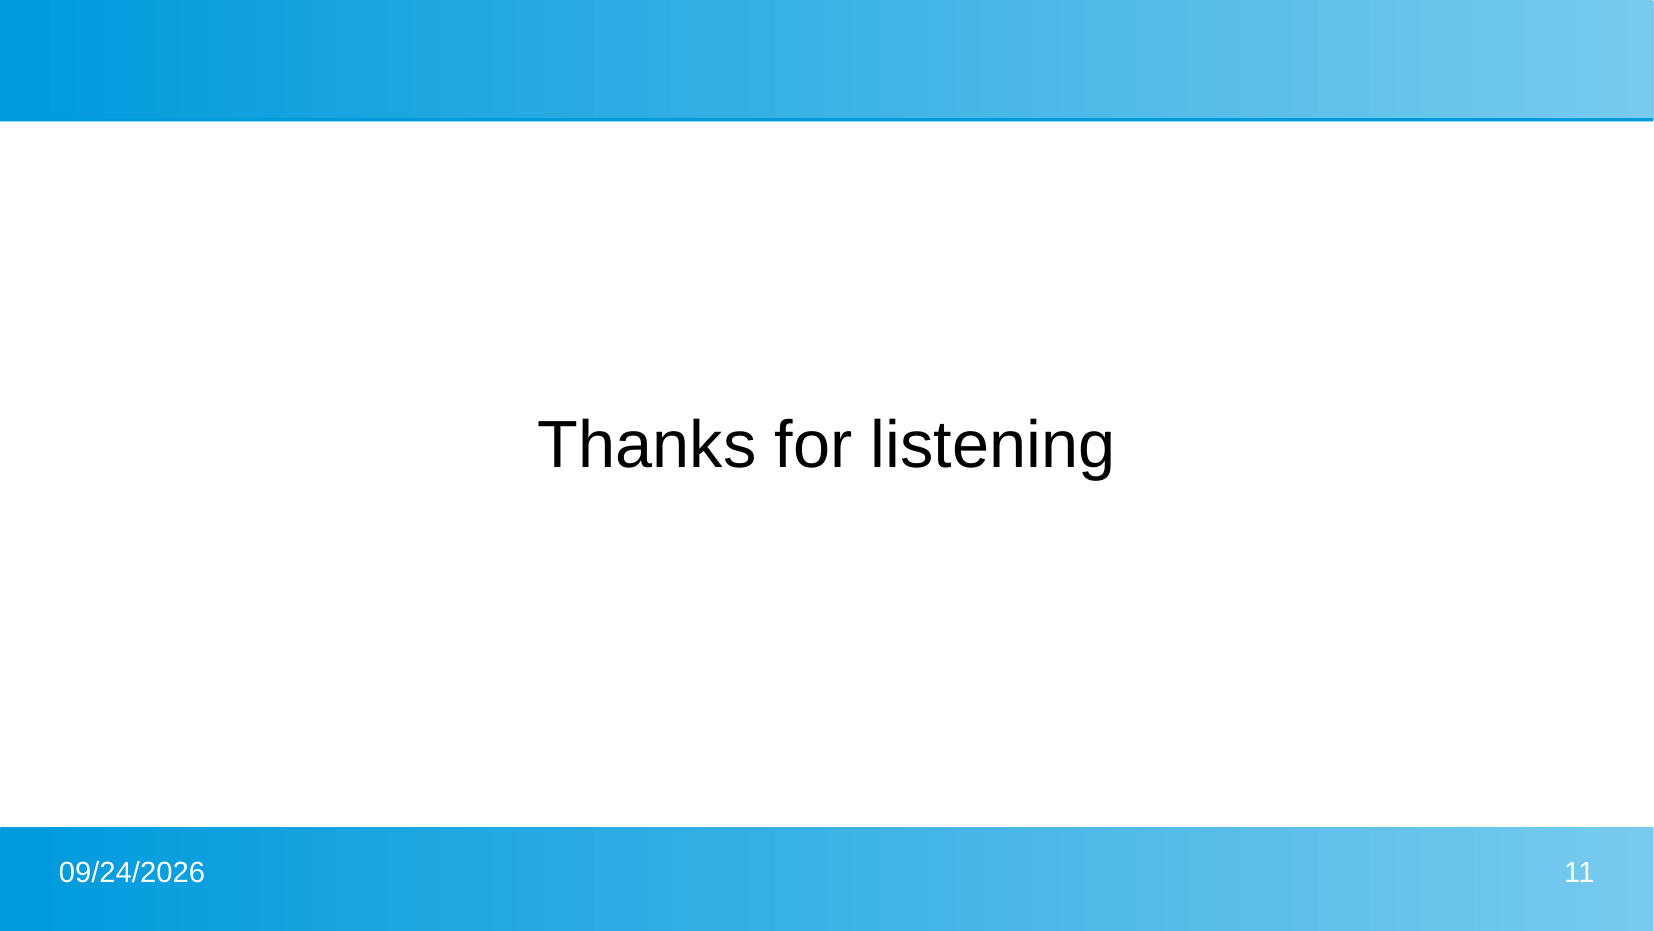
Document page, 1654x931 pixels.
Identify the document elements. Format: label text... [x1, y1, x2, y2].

subtitle Thanks for listening [59, 262, 1595, 627]
